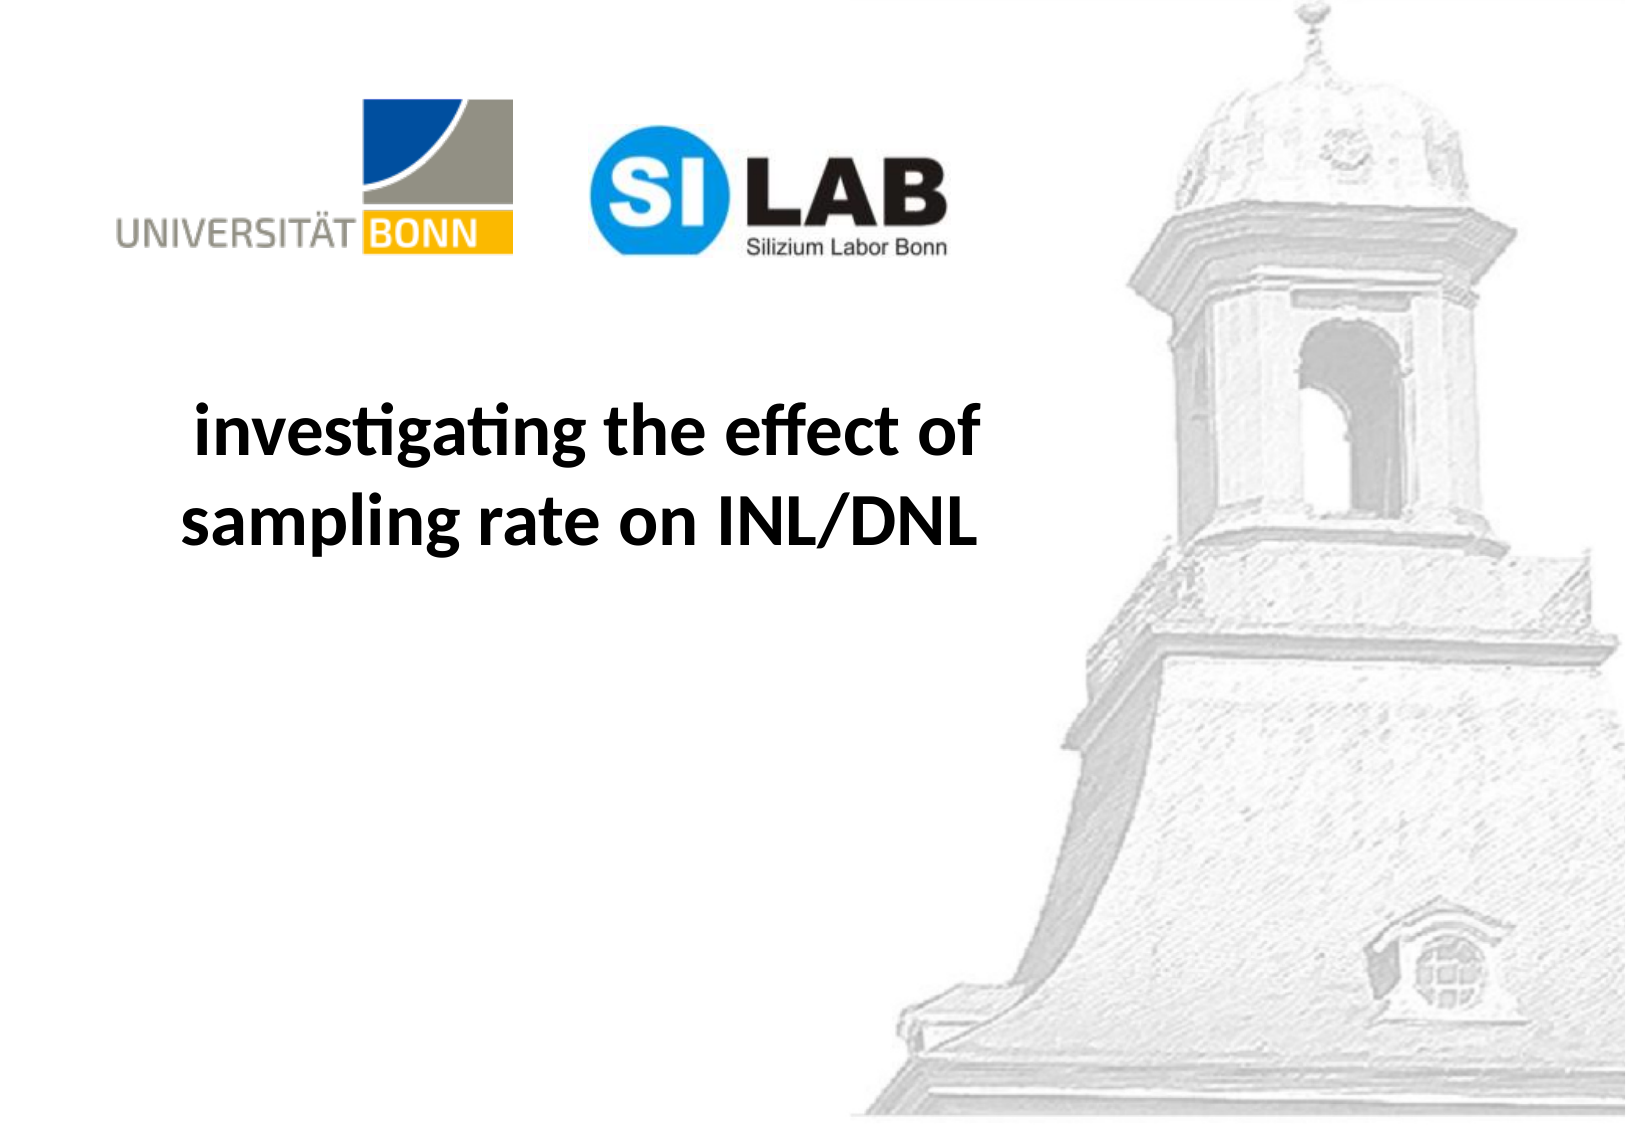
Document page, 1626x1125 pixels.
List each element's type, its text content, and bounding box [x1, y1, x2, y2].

picture [0, 0, 1626, 1125]
title investigating the effect of sampling rate on INL/DNL [80, 373, 1096, 561]
